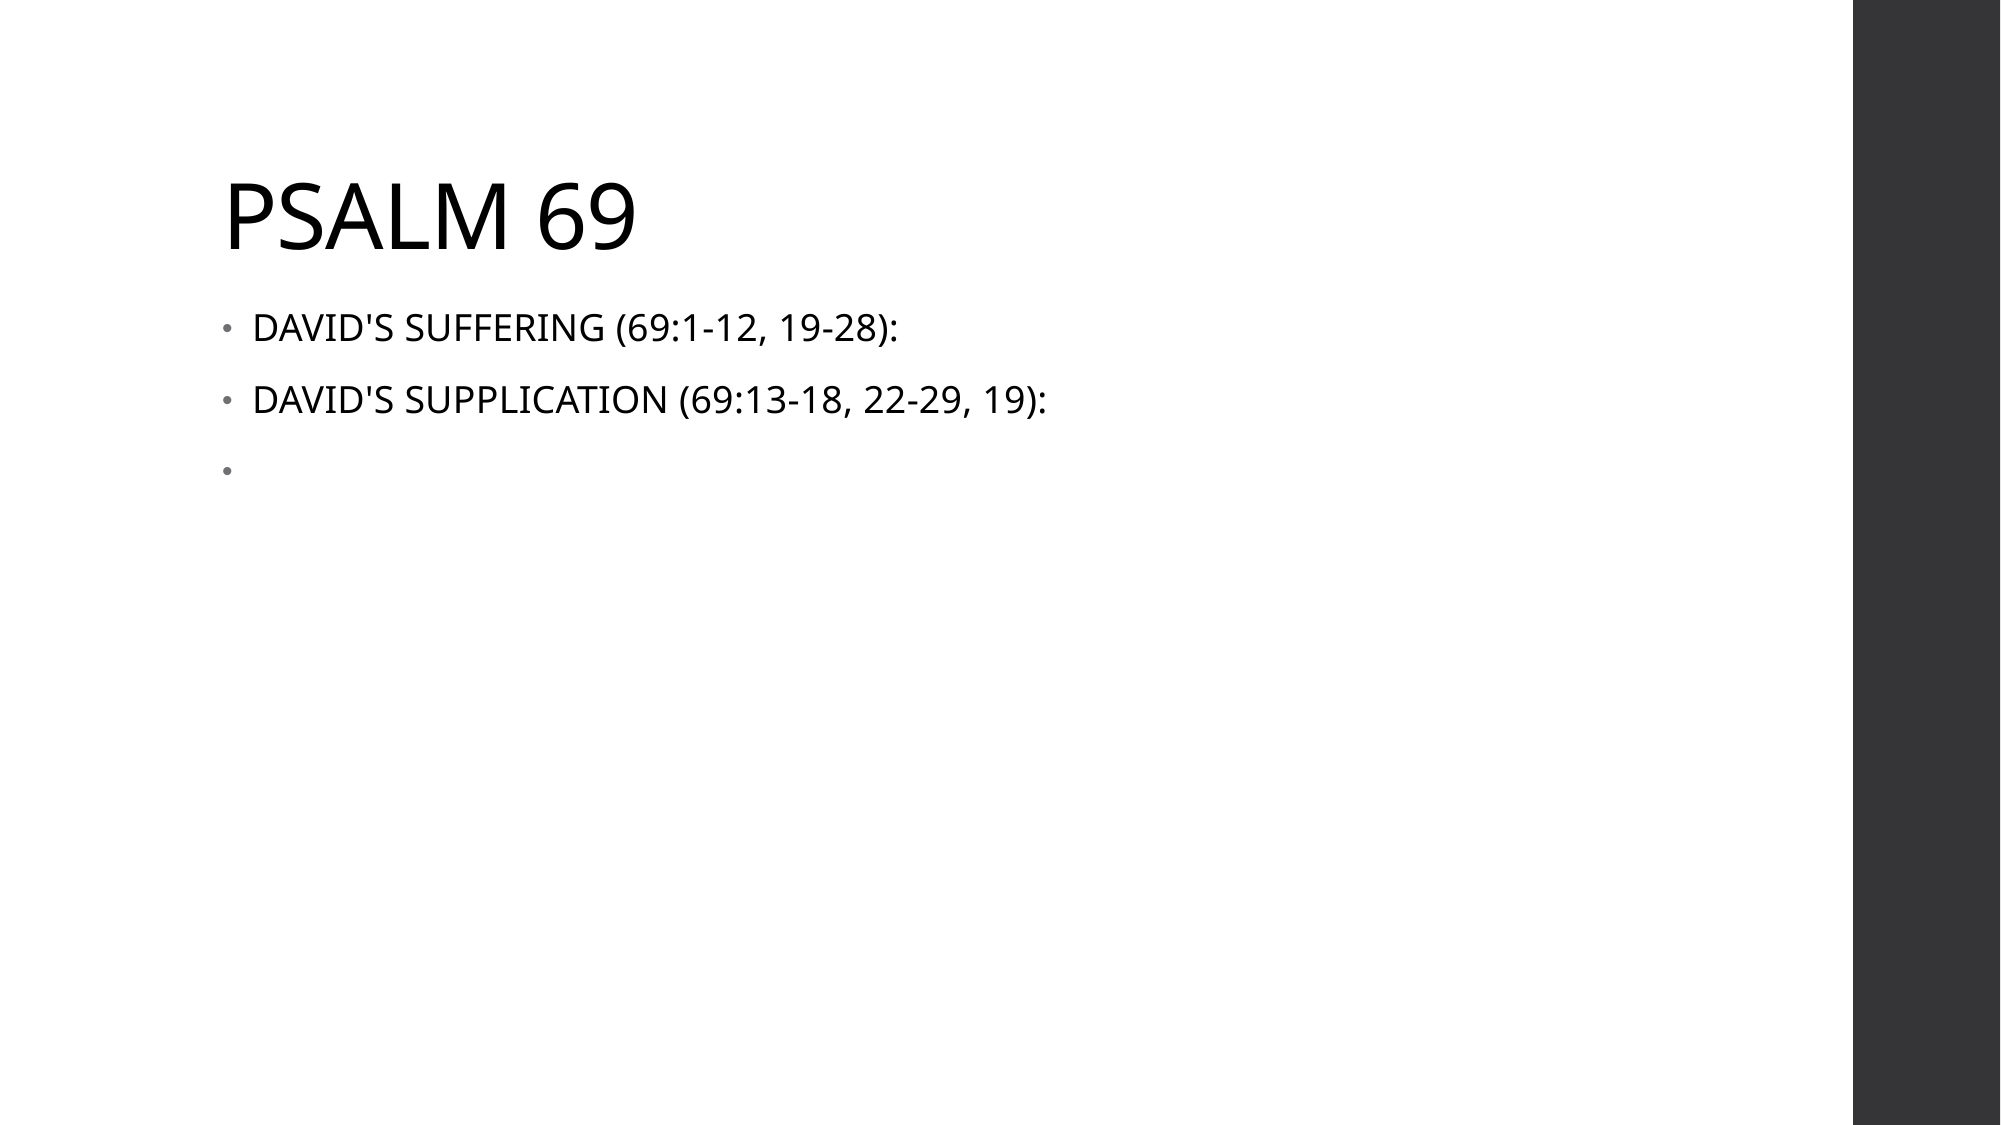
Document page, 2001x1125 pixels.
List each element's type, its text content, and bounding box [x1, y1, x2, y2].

list DAVID'S SUFFERING (69:1-12, 19-28): DAVID'S SUPPLICATION (69:13-18, 22-29, 19): [206, 299, 1617, 1014]
title PSALM 69 [206, 60, 1797, 278]
